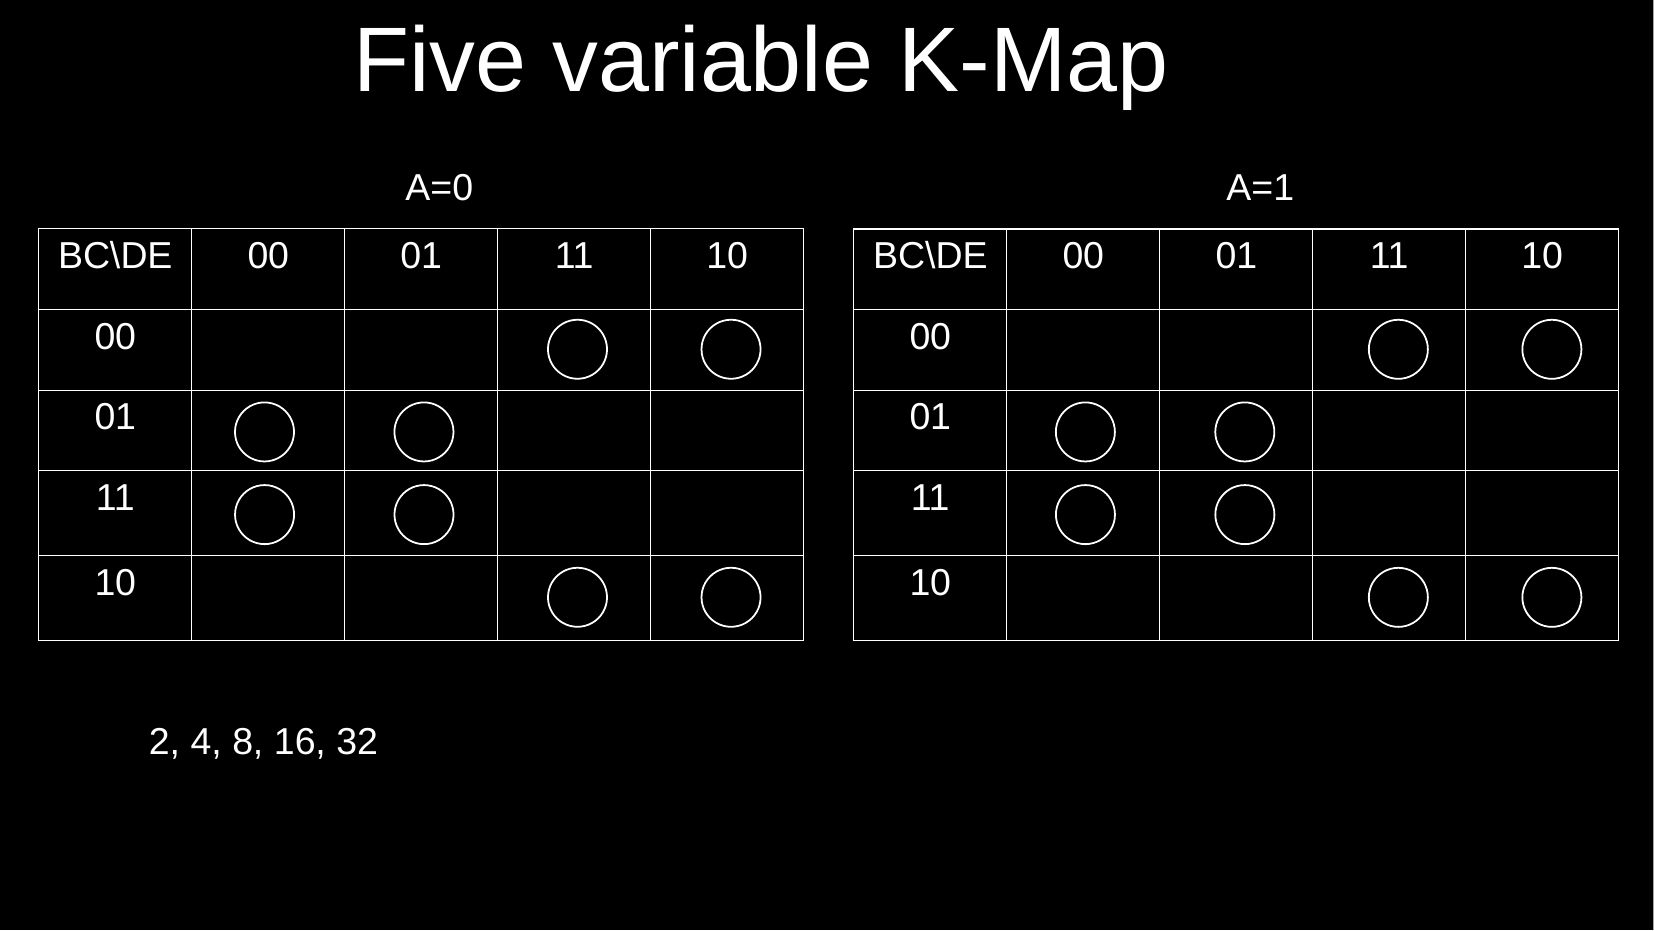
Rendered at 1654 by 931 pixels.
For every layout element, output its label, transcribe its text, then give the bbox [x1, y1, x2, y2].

title Five variable K-Map [23, 5, 1501, 114]
text_box [1215, 485, 1275, 545]
table_cell [192, 391, 344, 470]
table_cell [1007, 471, 1159, 555]
text_box [1215, 402, 1275, 462]
table_header 11 [1313, 230, 1465, 309]
table_cell [651, 391, 803, 470]
table_cell [1466, 310, 1618, 390]
text_box [234, 402, 295, 462]
table_cell [1007, 556, 1159, 640]
table_cell 01 [854, 391, 1006, 470]
text_box [701, 567, 761, 627]
table_cell 10 [854, 556, 1006, 640]
text_box [1055, 485, 1115, 545]
text_box [1522, 567, 1582, 627]
text_box [1368, 319, 1428, 379]
table_cell [651, 310, 803, 390]
table_cell [1466, 471, 1618, 555]
table_cell [498, 471, 650, 555]
table_header 11 [498, 229, 650, 309]
table_cell [1466, 391, 1618, 470]
table_cell [192, 471, 344, 555]
text_box [547, 567, 608, 627]
table_cell 00 [854, 310, 1006, 390]
text_box 2, 4, 8, 16, 32 [134, 713, 394, 770]
table_cell 10 [39, 556, 191, 640]
table_cell [345, 310, 497, 390]
table_cell [1160, 310, 1312, 390]
text_box [1522, 319, 1582, 379]
table_cell 11 [39, 471, 191, 555]
table_cell [1160, 556, 1312, 640]
table_cell [192, 310, 344, 390]
table_header 01 [345, 229, 497, 309]
text_box [1368, 567, 1428, 627]
table_cell [1007, 391, 1159, 470]
table_cell 00 [39, 310, 191, 390]
table_cell [1466, 556, 1618, 640]
table_header 10 [651, 229, 803, 309]
table_cell [651, 471, 803, 555]
table_header 01 [1160, 230, 1312, 309]
table_cell 11 [854, 471, 1006, 555]
table_cell [1007, 310, 1159, 390]
table_cell [498, 556, 650, 640]
table_header 00 [192, 229, 344, 309]
table_cell [1313, 391, 1465, 470]
table_cell [192, 556, 344, 640]
table_cell [651, 556, 803, 640]
table_header BC\DE [39, 229, 191, 309]
table_header 10 [1466, 230, 1618, 309]
table_cell 01 [39, 391, 191, 470]
table_cell [345, 391, 497, 470]
table_cell [1160, 391, 1312, 470]
table_cell [1313, 310, 1465, 390]
table_cell [345, 556, 497, 640]
table_header BC\DE [854, 230, 1006, 309]
table_cell [1160, 471, 1312, 555]
table_cell [1313, 471, 1465, 555]
text_box [1055, 402, 1115, 462]
table_header 00 [1007, 230, 1159, 309]
table_cell [1313, 556, 1465, 640]
text_box [547, 319, 608, 379]
text_box [235, 485, 295, 545]
table_cell [498, 391, 650, 470]
table_cell [498, 310, 650, 390]
text_box [394, 485, 454, 545]
text_box A=1 [1211, 158, 1309, 216]
text_box [701, 319, 761, 379]
table_cell [345, 471, 497, 555]
text_box [394, 402, 454, 462]
text_box A=0 [390, 158, 489, 216]
